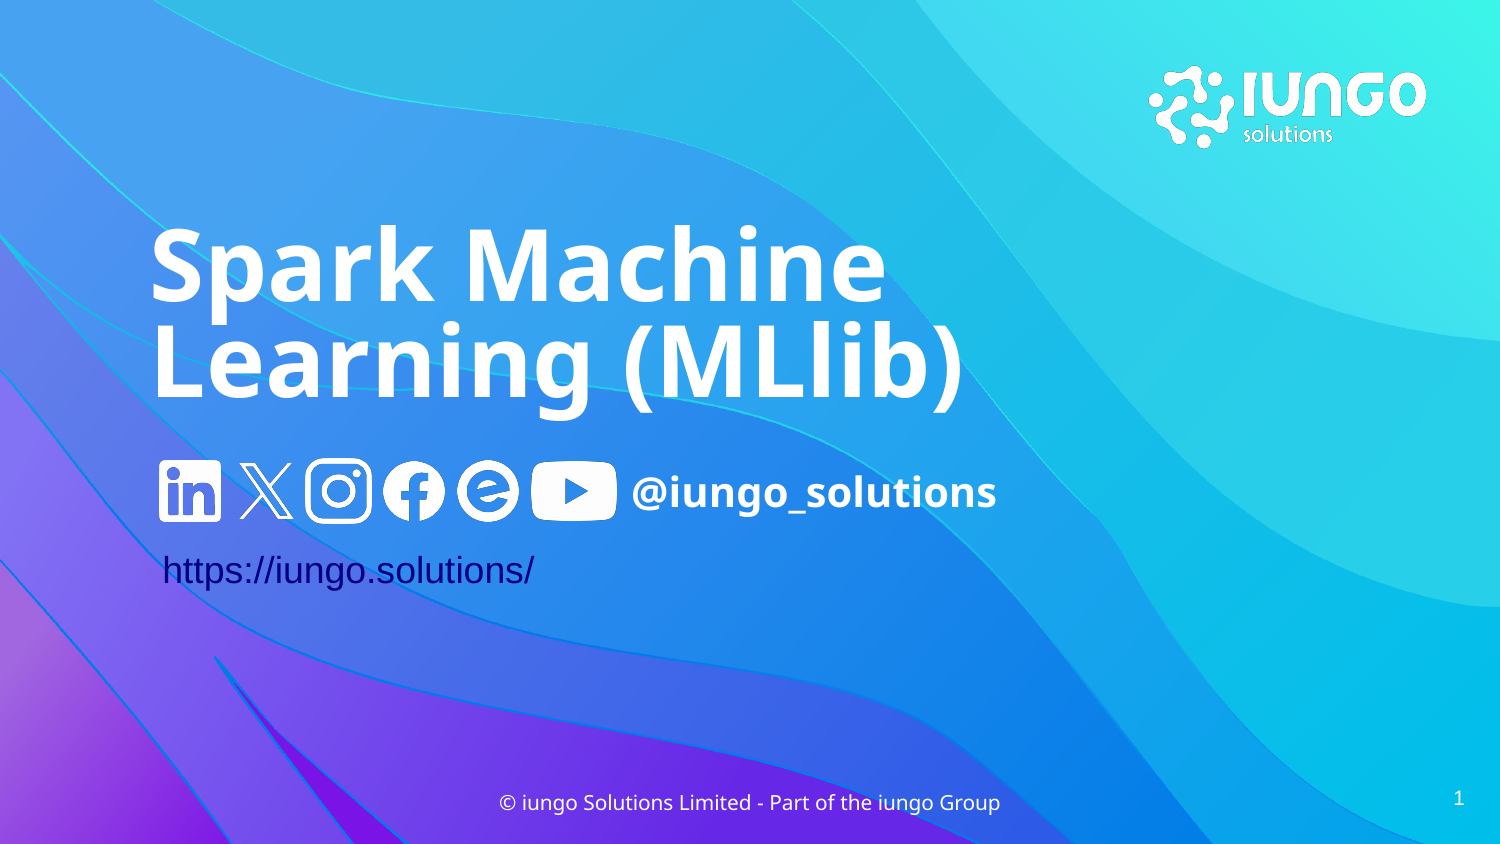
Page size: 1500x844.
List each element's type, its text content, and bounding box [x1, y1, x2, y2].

picture [0, 0, 1500, 844]
slide_number <number> [1389, 764, 1480, 830]
title Spark Machine Learning (MLlib) [134, 122, 1344, 432]
